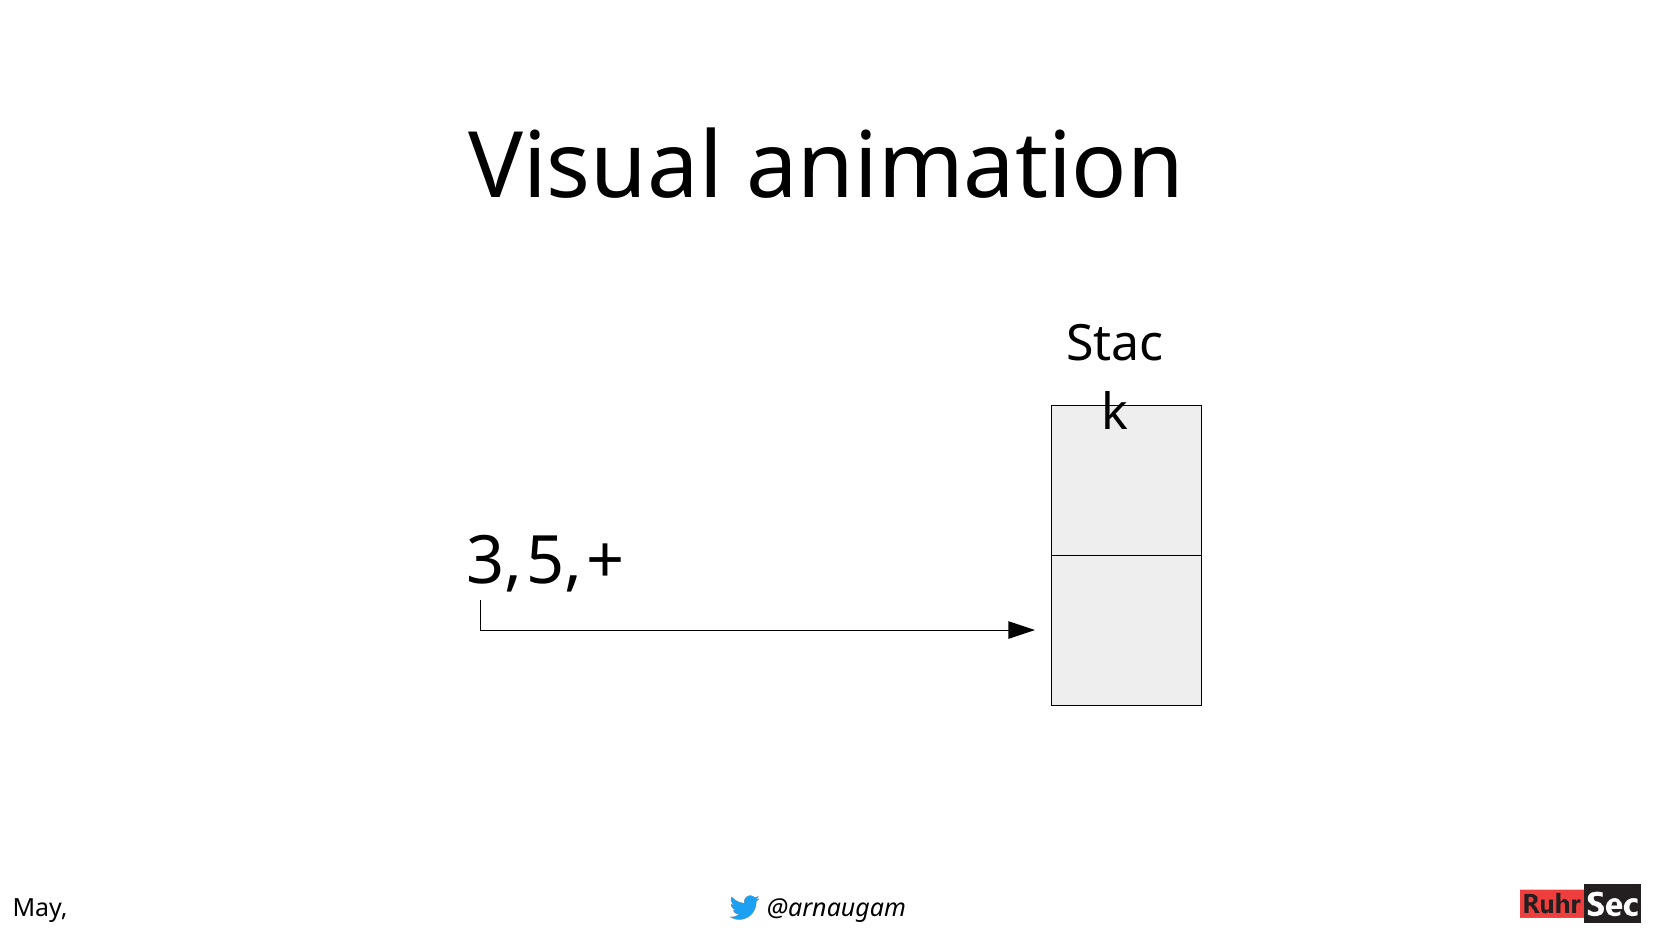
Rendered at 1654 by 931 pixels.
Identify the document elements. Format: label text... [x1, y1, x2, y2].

title Visual animation [82, 84, 1571, 240]
text_box [1109, 405, 1118, 415]
picture [721, 884, 768, 931]
text_box + [571, 505, 662, 601]
text_box 5, [511, 505, 571, 601]
text_box 3, [451, 505, 511, 601]
text_box [1051, 405, 1202, 706]
text_box Stack [1051, 300, 1202, 375]
picture [1520, 884, 1641, 923]
